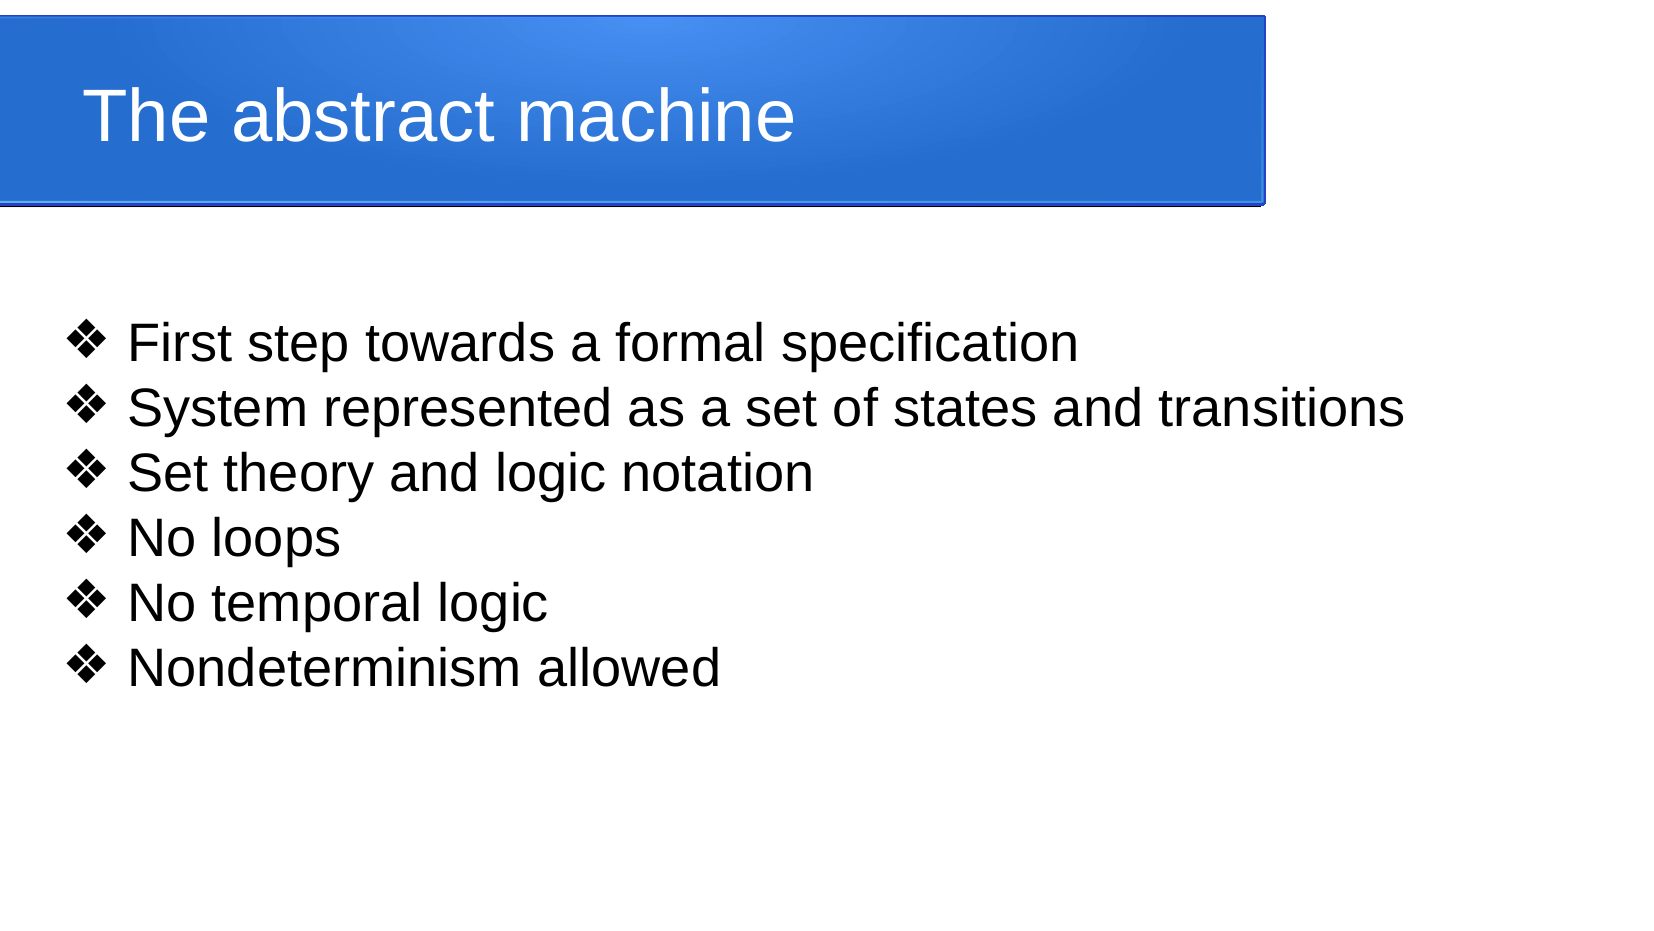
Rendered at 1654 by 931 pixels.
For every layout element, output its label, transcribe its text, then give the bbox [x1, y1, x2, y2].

text_box The abstract machine [82, 35, 1235, 189]
text_box First step towards a formal specification System represented as a set of states and transitions Set theory and logic notation No loops No temporal logic Nondeterminism allowed [52, 307, 1602, 847]
picture [0, 13, 1269, 211]
